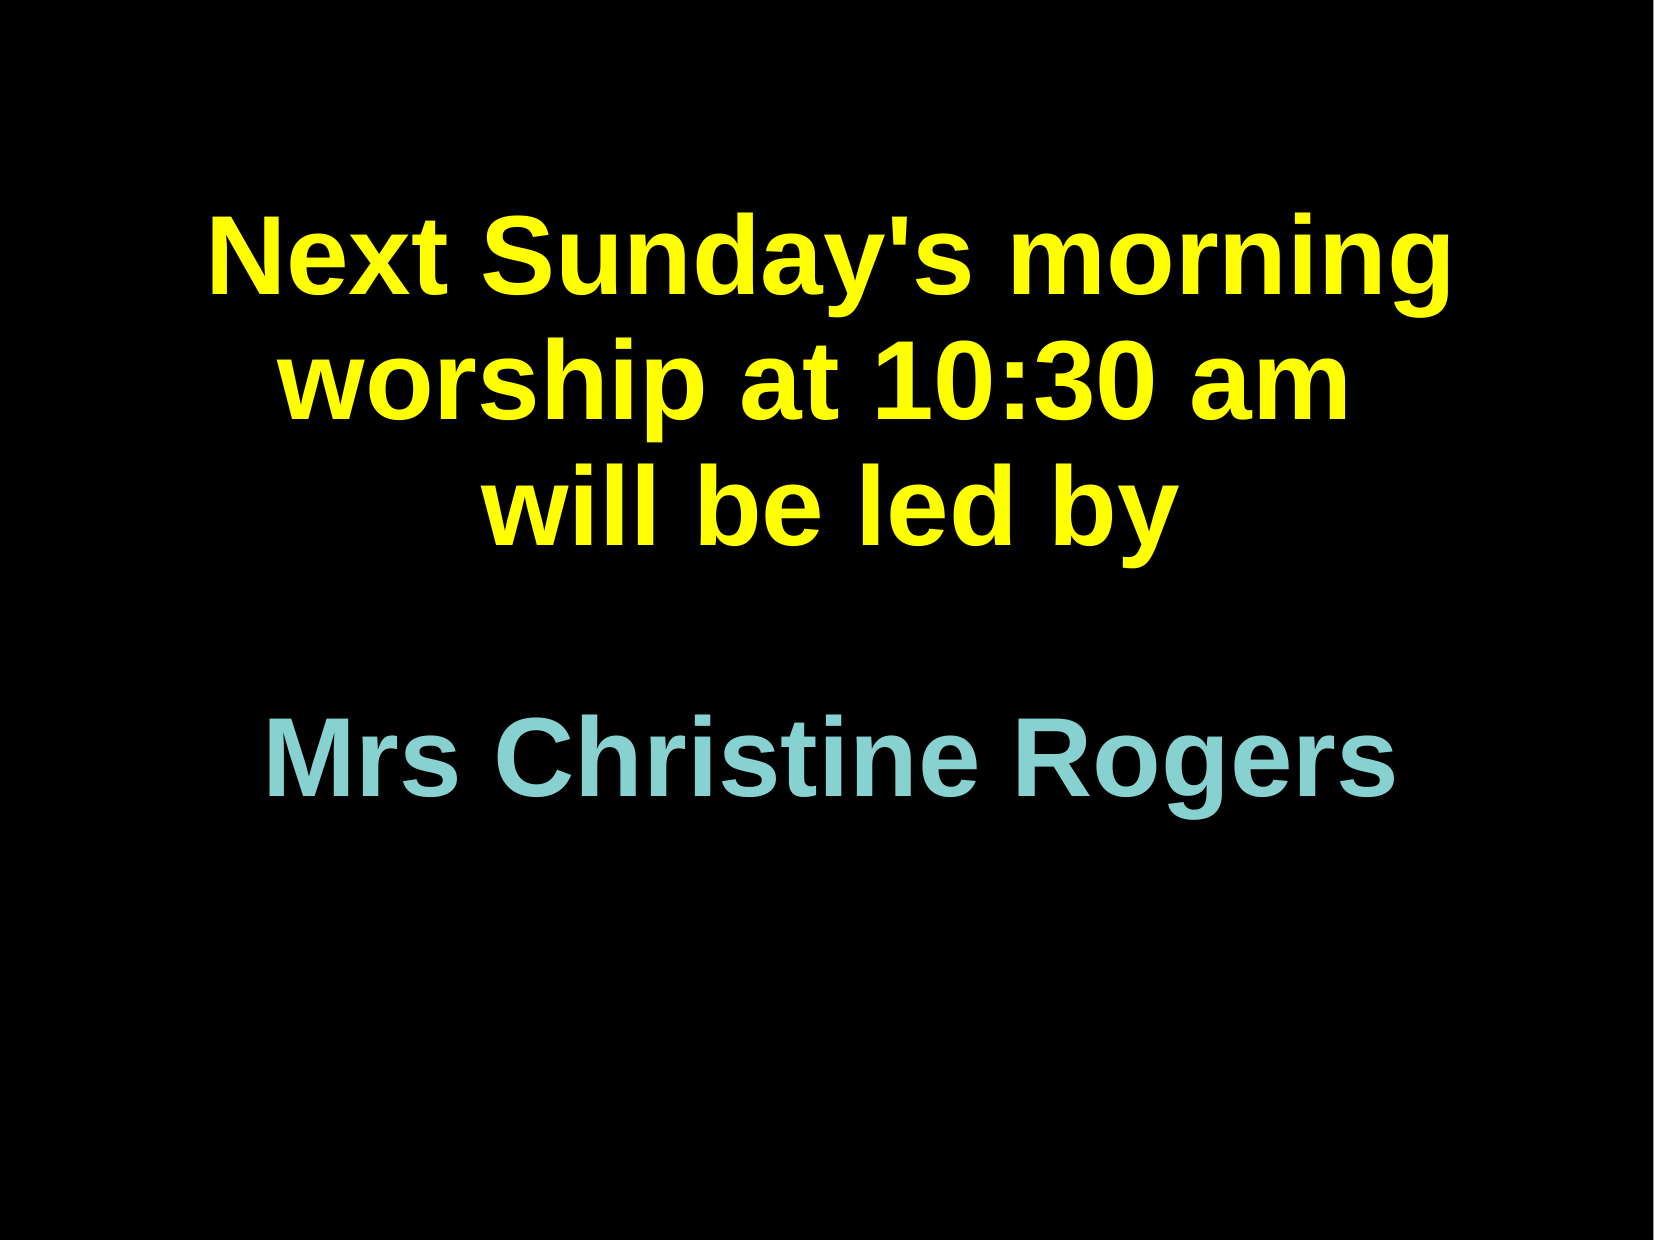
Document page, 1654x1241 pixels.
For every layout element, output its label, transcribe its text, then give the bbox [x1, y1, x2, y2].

text_box Next Sunday's morning worship at 10:30 am will be led by Mrs Christine Rogers [59, 59, 1603, 1179]
